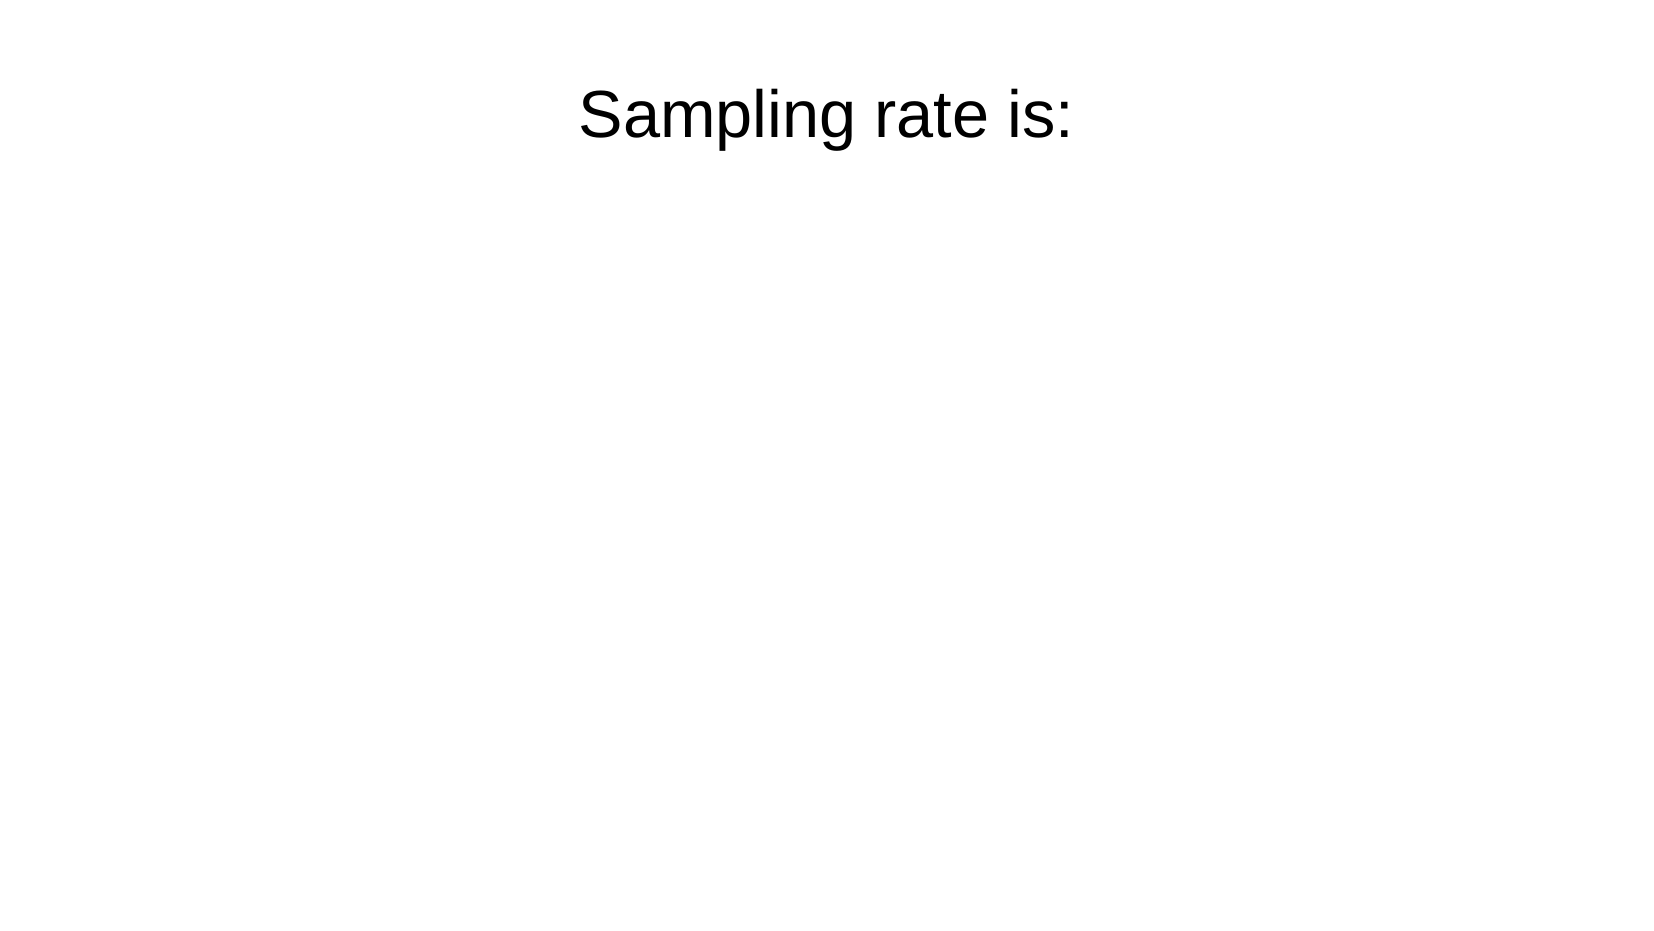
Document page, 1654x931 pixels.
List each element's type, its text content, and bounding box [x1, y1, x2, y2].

title Sampling rate is: [82, 37, 1571, 193]
